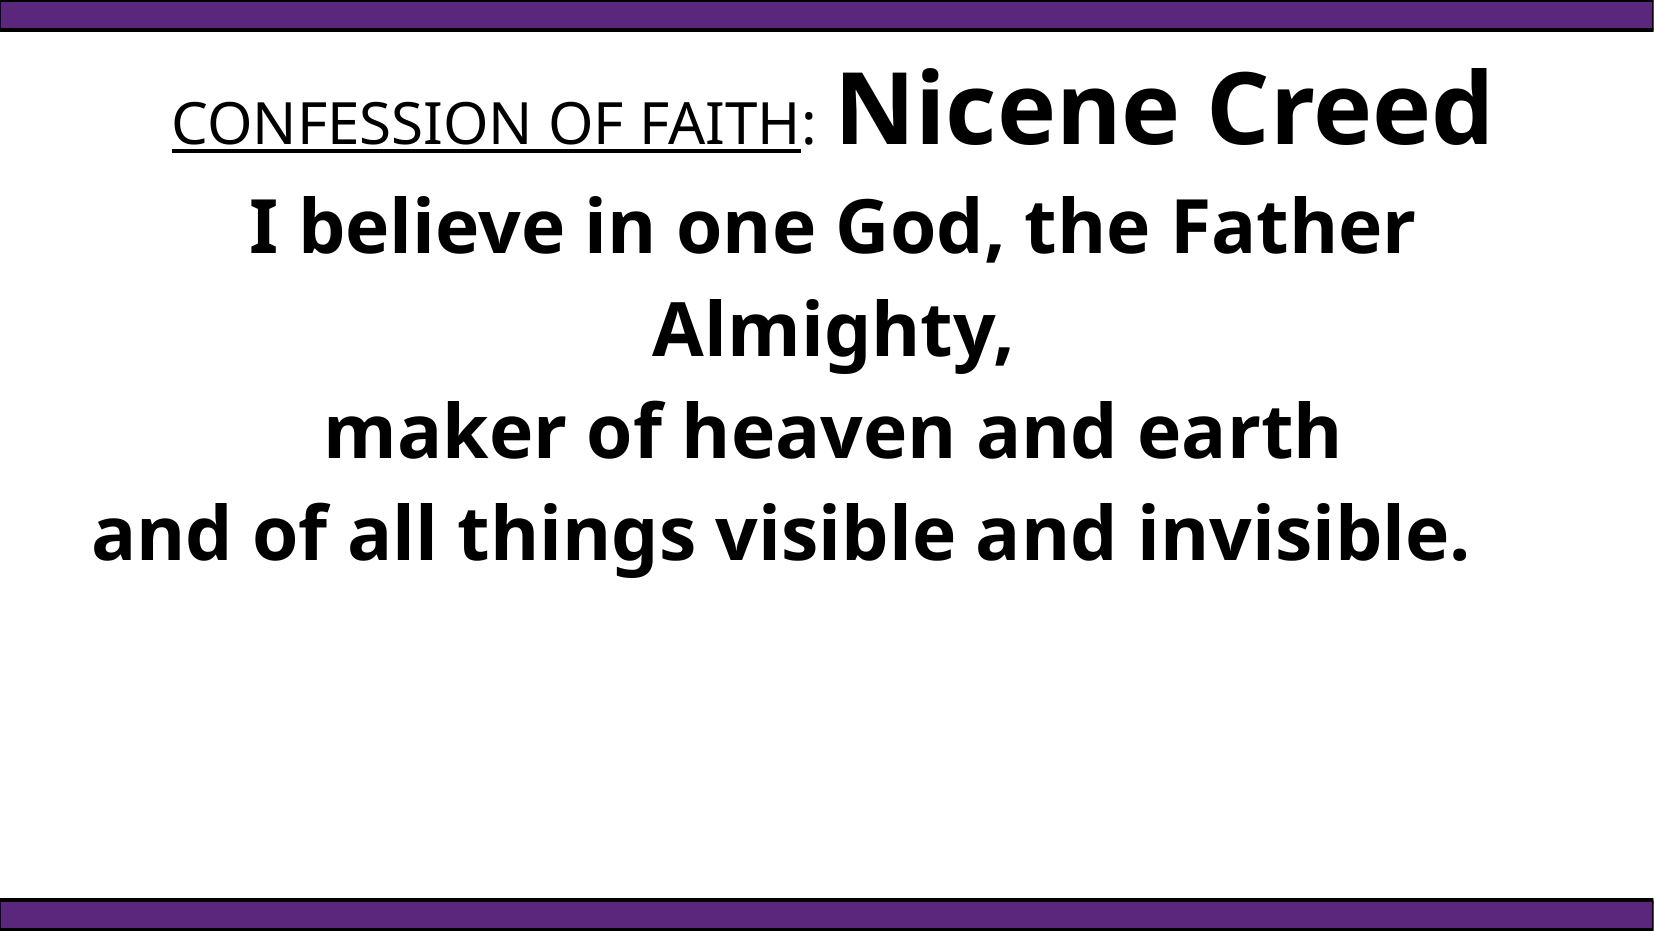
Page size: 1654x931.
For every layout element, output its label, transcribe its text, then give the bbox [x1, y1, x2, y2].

text_box [0, 0, 1654, 31]
picture [0, 31, 1654, 900]
text_box [0, 900, 1654, 931]
text_box CONFESSION OF FAITH: Nicene Creed I believe in one God, the Father Almighty, maker of heaven and earth and of all things visible and invisible. [76, 30, 1592, 449]
